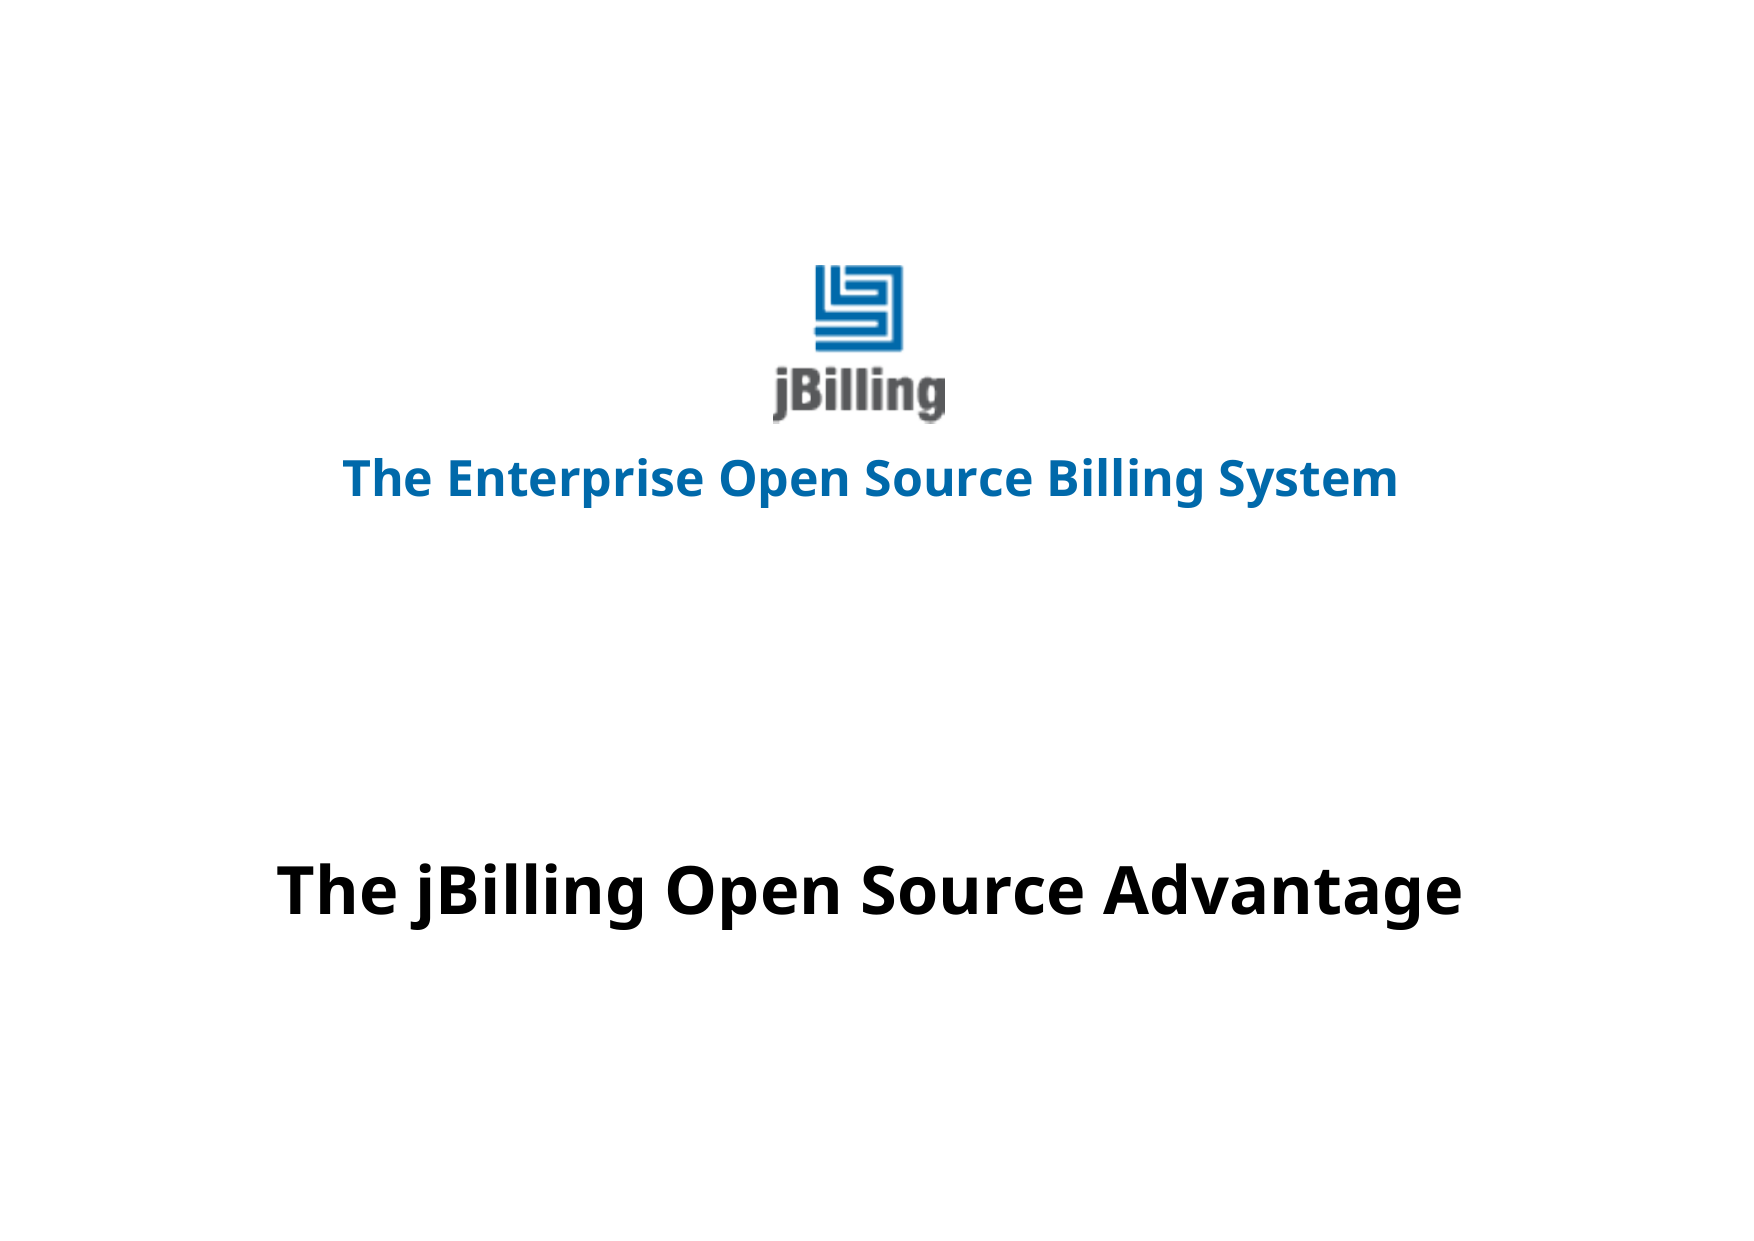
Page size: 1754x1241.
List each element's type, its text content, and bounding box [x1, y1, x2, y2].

title The jBilling Open Source Advantage [118, 832, 1625, 945]
text_box The Enterprise Open Source Billing System [265, 442, 1477, 560]
picture [773, 265, 945, 424]
